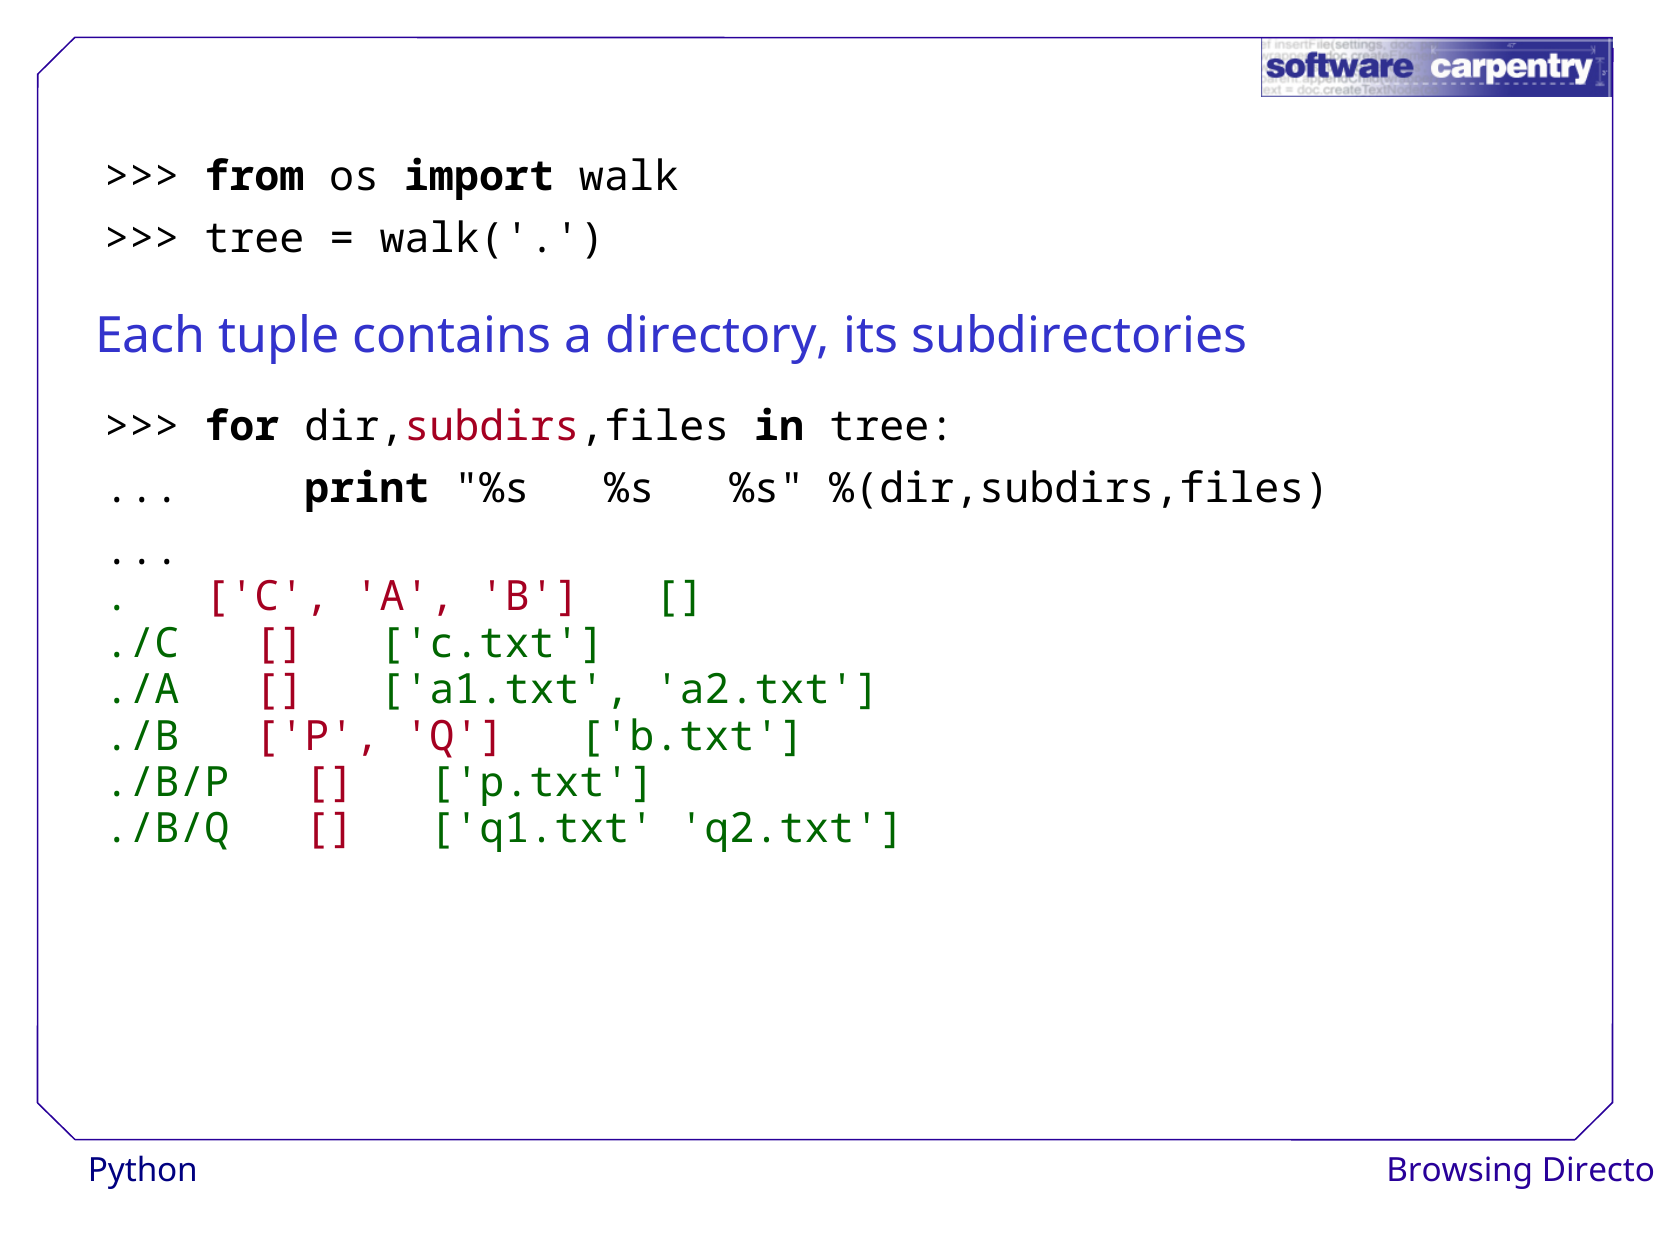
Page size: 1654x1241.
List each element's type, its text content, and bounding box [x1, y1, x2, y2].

picture [1261, 39, 1613, 97]
text_box Each tuple contains a directory, its subdirectories [80, 279, 1404, 375]
text_box >>> from os import walk >>> tree = walk('.') >>> for dir,subdirs,files in tree: ... print "%s %s %s" %(dir,subdirs,files) ... . ['C', 'A', 'B'] [] ./C [] ['c.txt'] ./A [] ['a1.txt', 'a2.txt'] ./B ['P', 'Q'] ['b.txt'] ./B/P [] ['p.txt'] ./B/Q [] ['q1.txt' 'q2.txt'] [89, 128, 1512, 1037]
